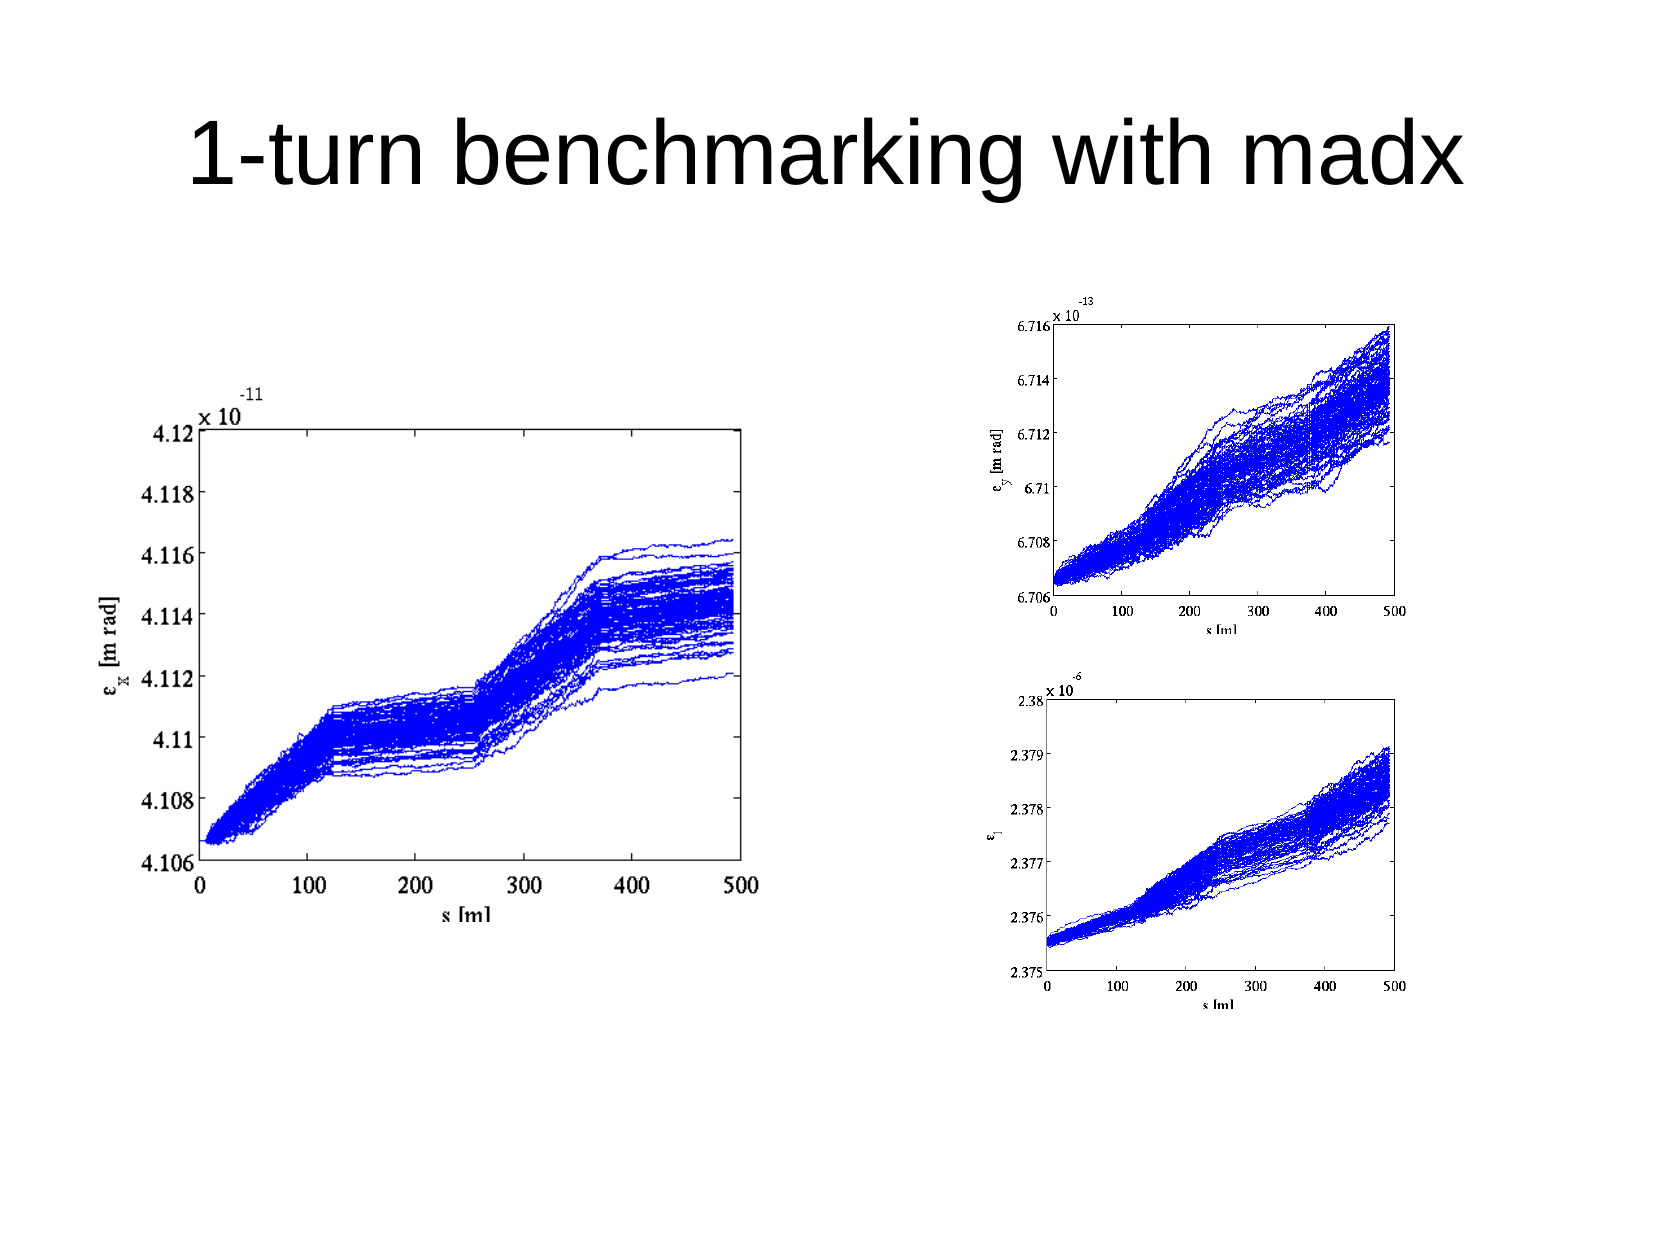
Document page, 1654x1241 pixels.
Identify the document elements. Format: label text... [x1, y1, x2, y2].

picture [979, 665, 1437, 1009]
title 1-turn benchmarking with madx [82, 49, 1571, 257]
picture [979, 290, 1437, 634]
picture [82, 377, 809, 923]
